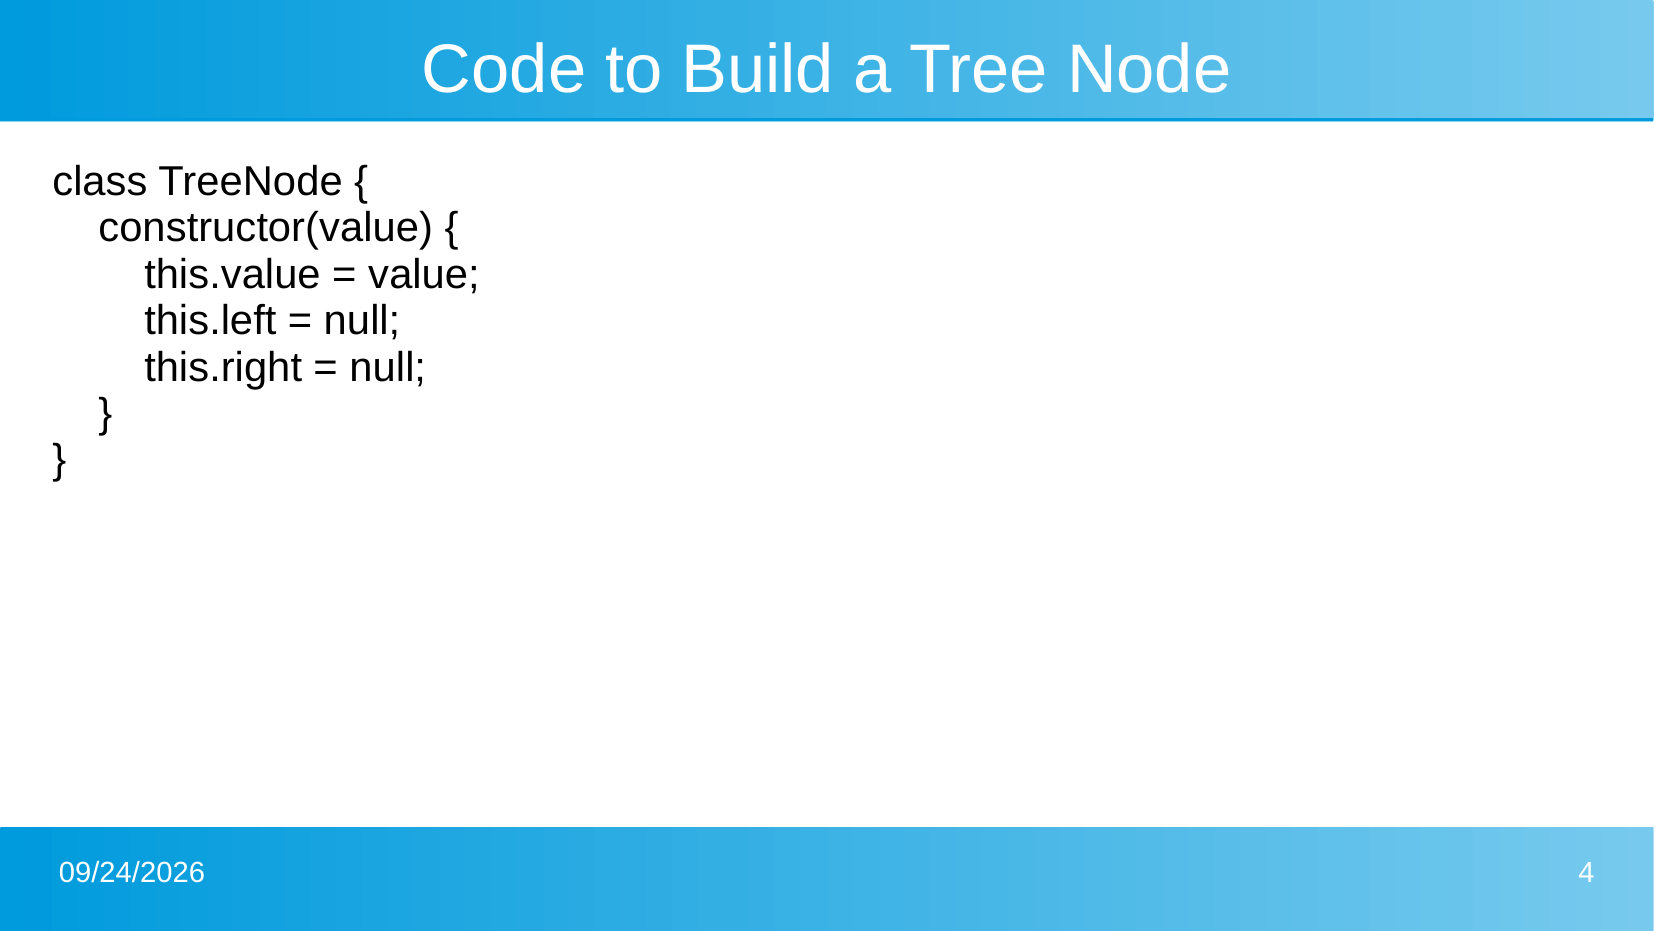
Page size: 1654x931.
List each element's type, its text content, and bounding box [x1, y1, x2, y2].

title Code to Build a Tree Node [59, 29, 1595, 108]
text_box class TreeNode { constructor(value) { this.value = value; this.left = null; this.right = null; } } [37, 150, 526, 549]
